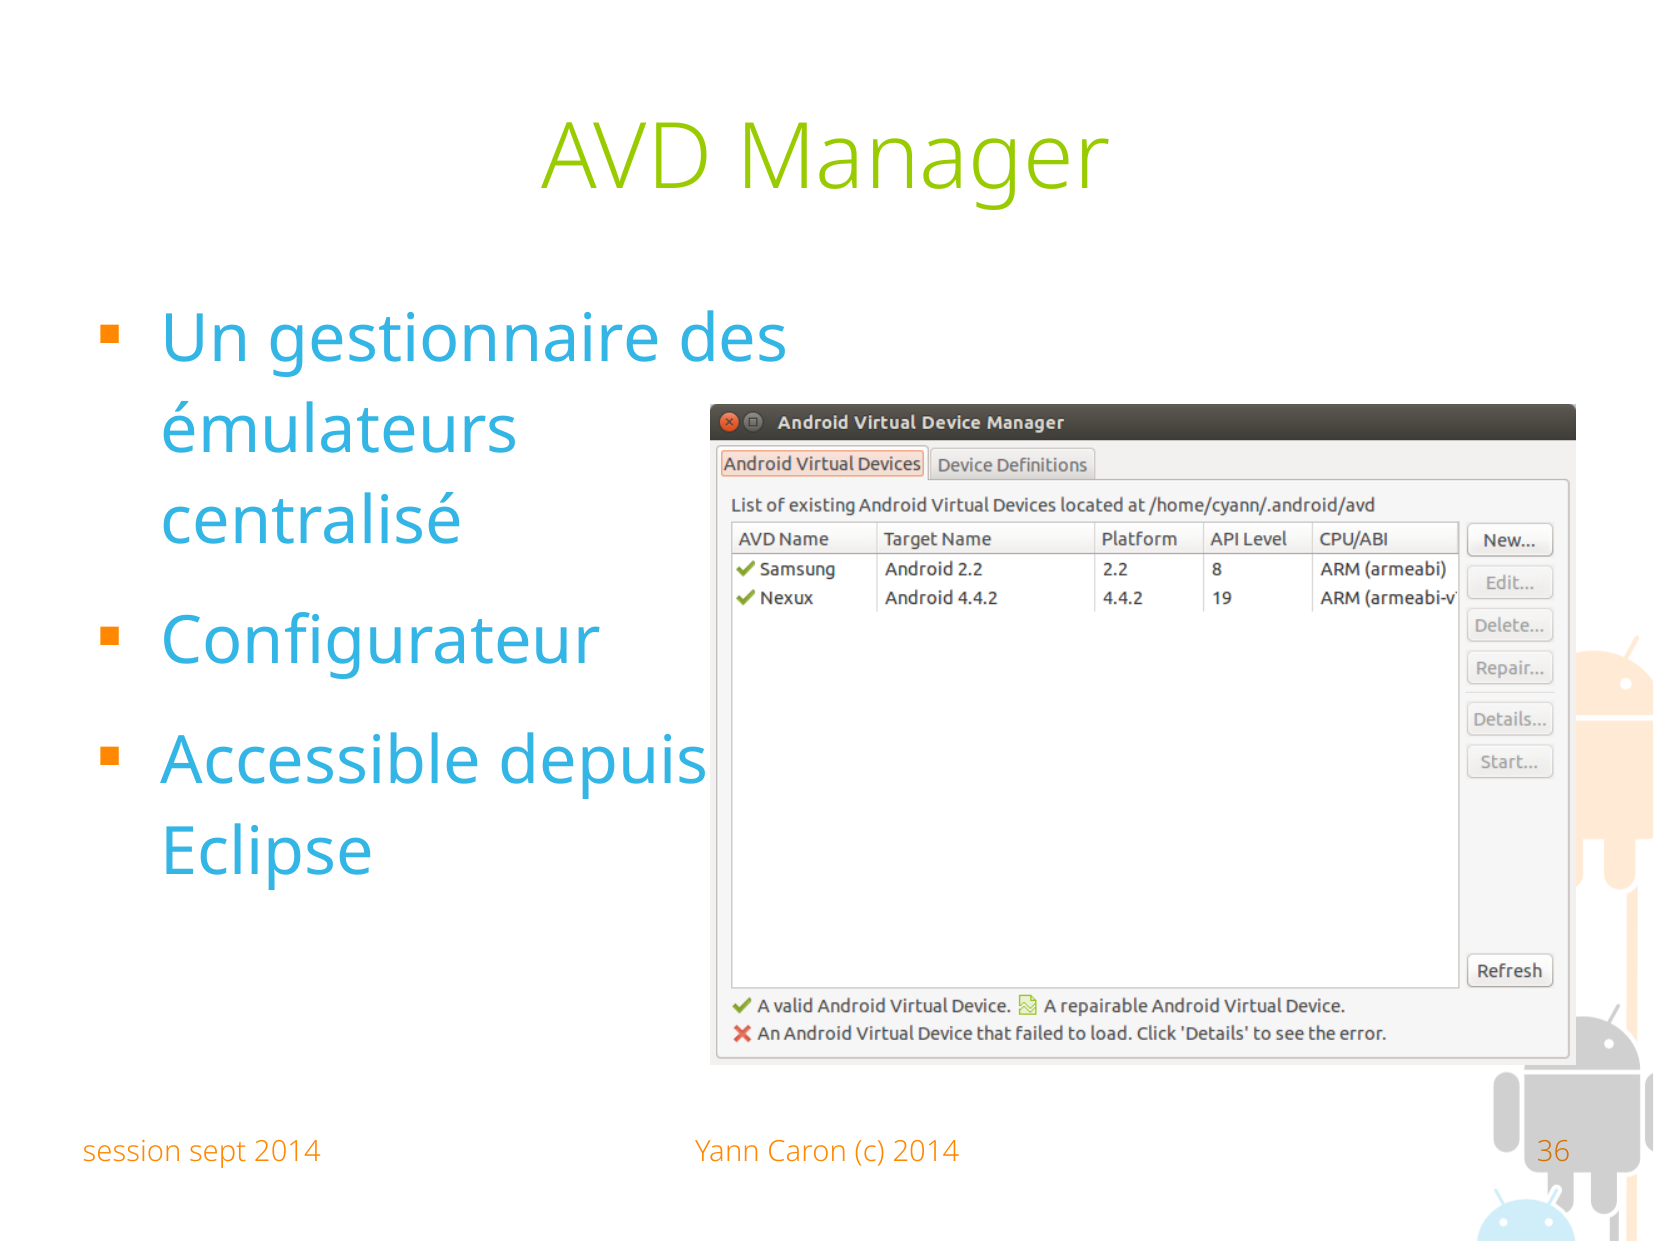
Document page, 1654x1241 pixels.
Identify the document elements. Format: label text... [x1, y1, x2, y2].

picture [240, 404, 1654, 1241]
list Un gestionnaire des émulateurs centralisé Configurateur Accessible depuis Eclipse [82, 290, 809, 1010]
title AVD Manager [82, 49, 1571, 257]
